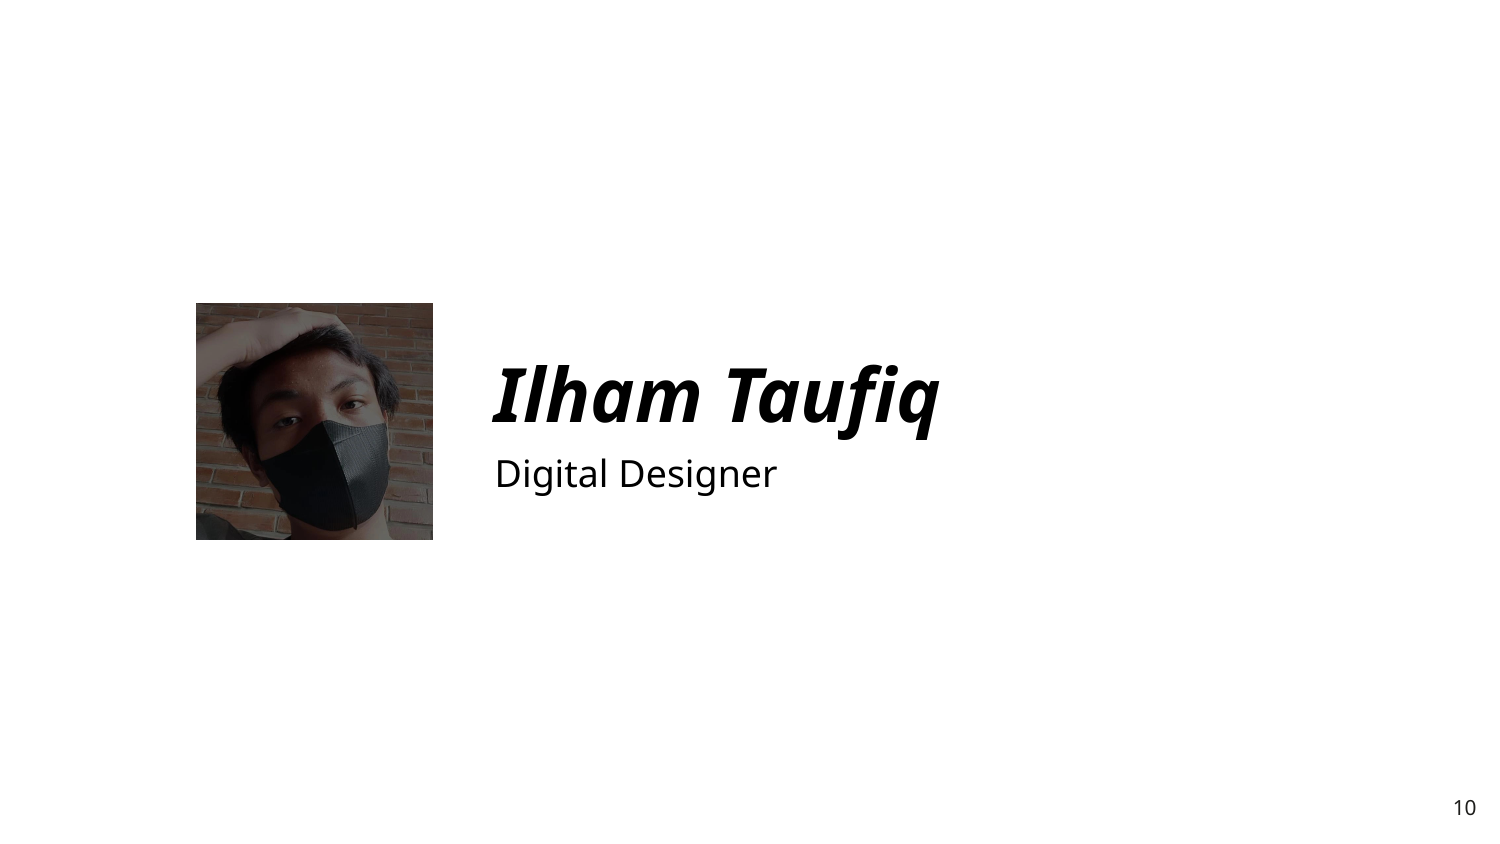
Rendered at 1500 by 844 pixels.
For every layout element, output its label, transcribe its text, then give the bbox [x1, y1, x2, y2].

slide_number 1 [1401, 779, 1492, 844]
subtitle Ilham Taufiq Digital Designer [479, 332, 1304, 844]
picture [196, 303, 433, 540]
